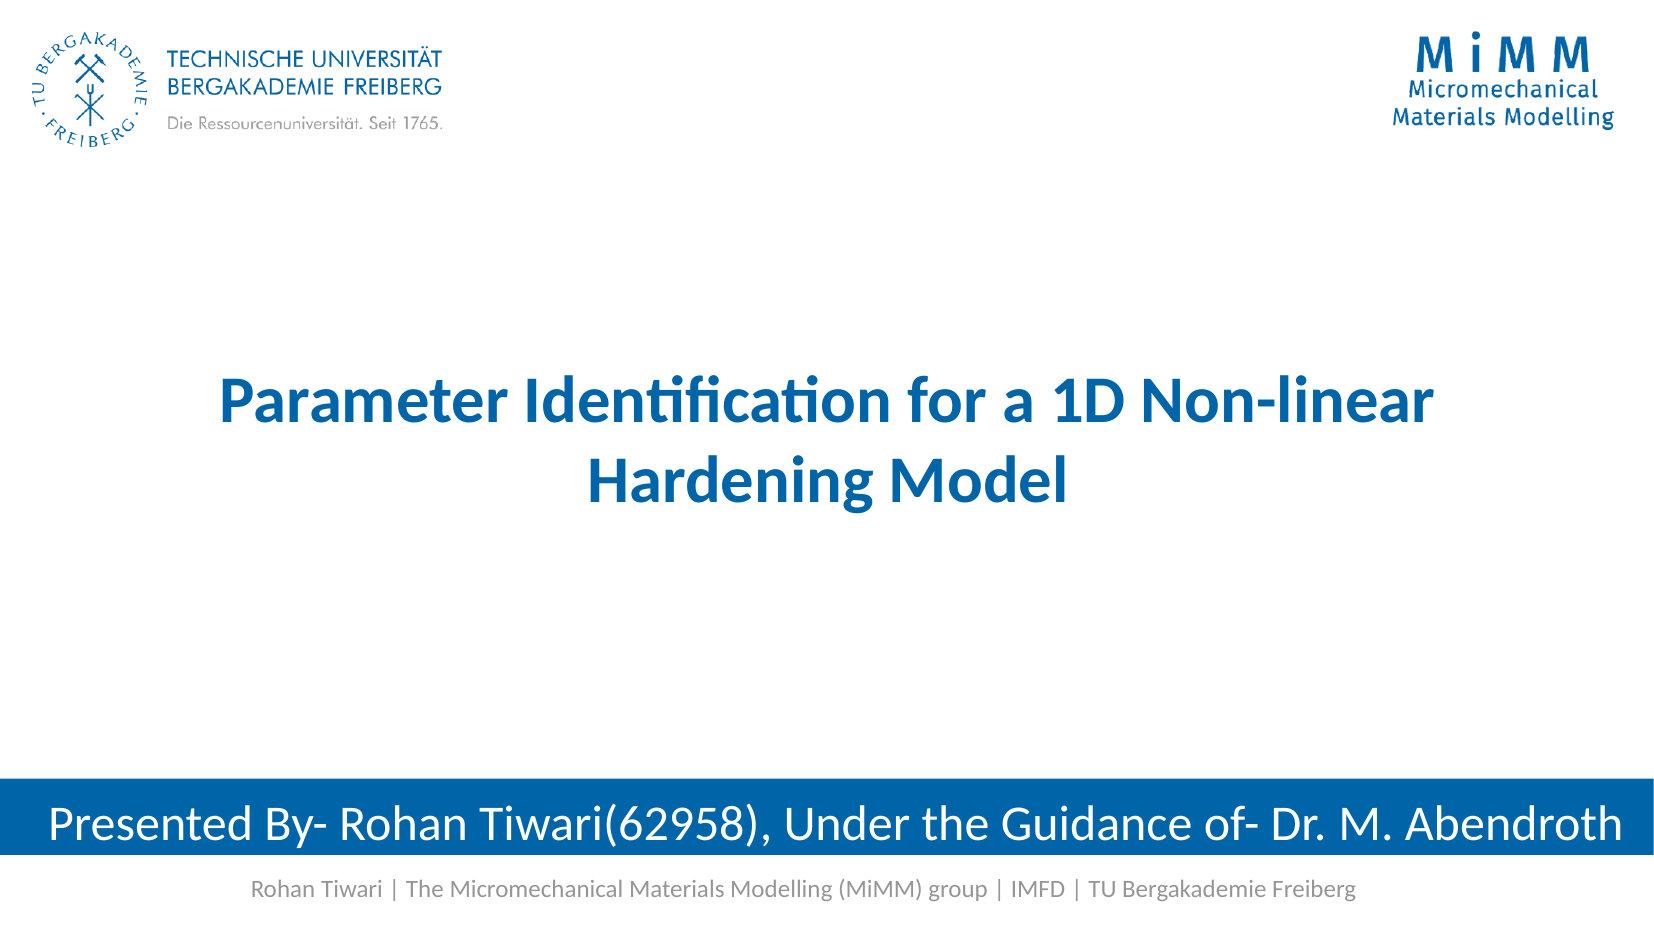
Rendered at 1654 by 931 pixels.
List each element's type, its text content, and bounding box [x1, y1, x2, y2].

text_box Rohan Tiwari | The Micromechanical Materials Modelling (MiMM) group | IMFD | TU Bergakademie Freiberg [169, 854, 1441, 920]
subtitle Presented By- Rohan Tiwari(62958), Under the Guidance of- Dr. M. Abendroth [0, 778, 1654, 855]
title Parameter Identification for a 1D Non-linear Hardening Model [166, 287, 1491, 584]
